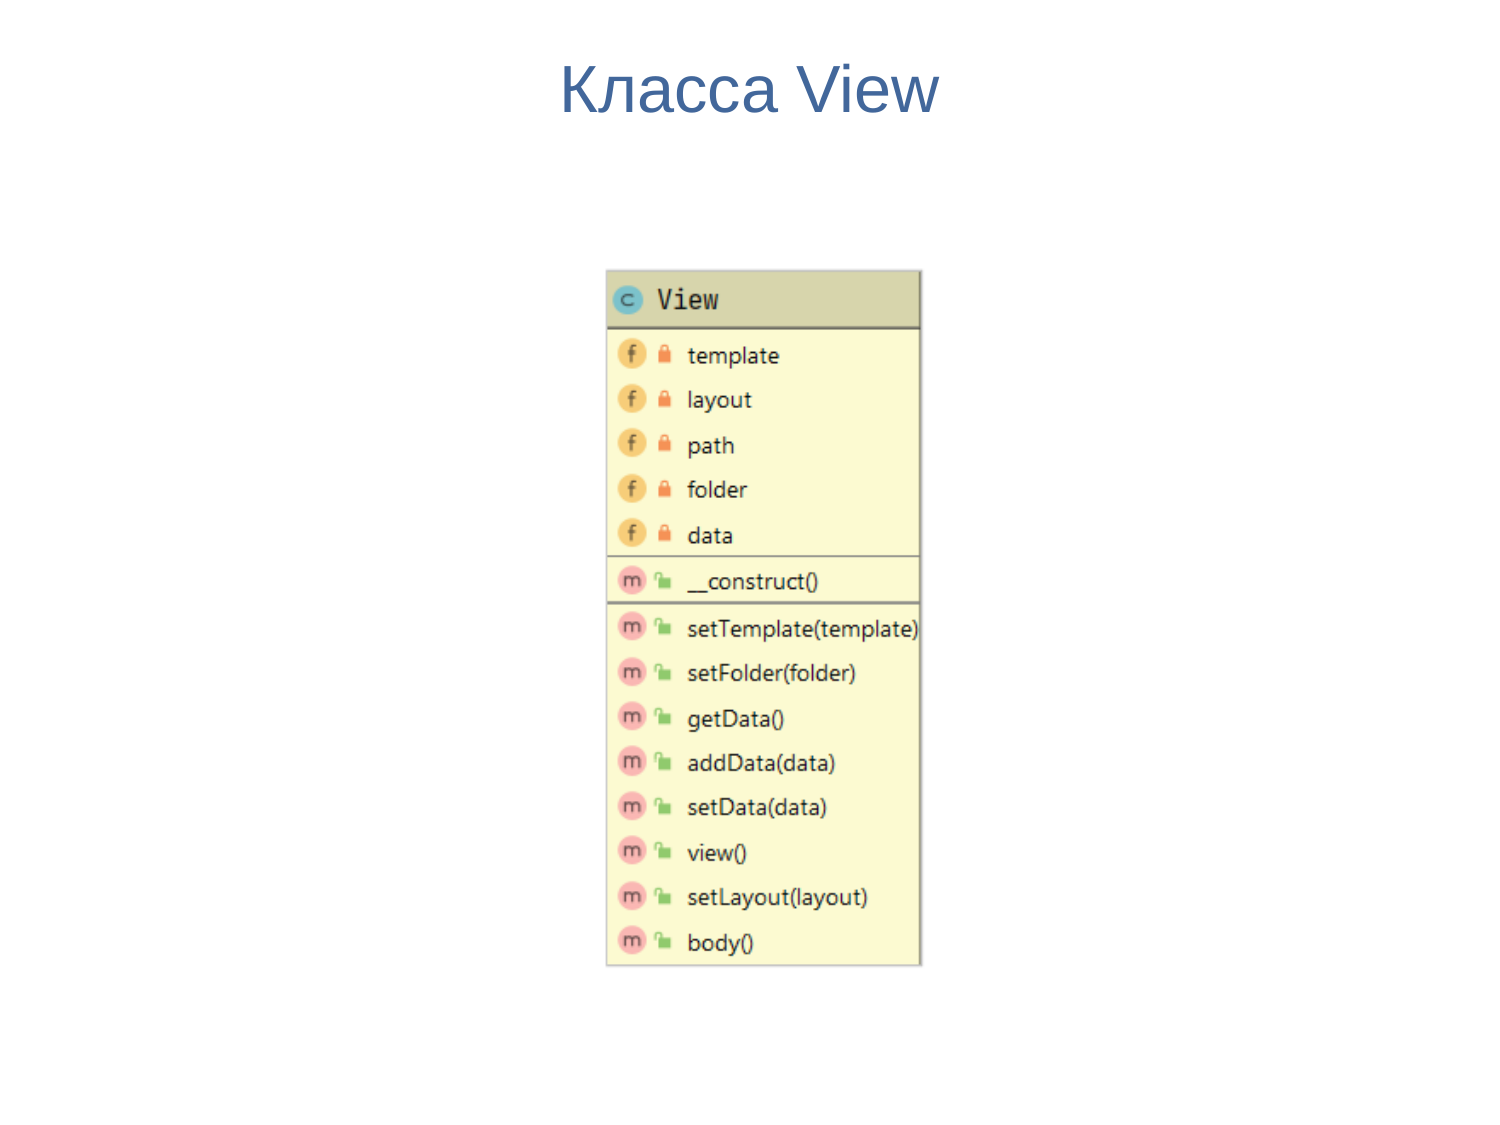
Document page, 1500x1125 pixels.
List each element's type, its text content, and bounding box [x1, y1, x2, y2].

picture [589, 262, 938, 980]
text_box Класса View [74, 45, 1425, 138]
